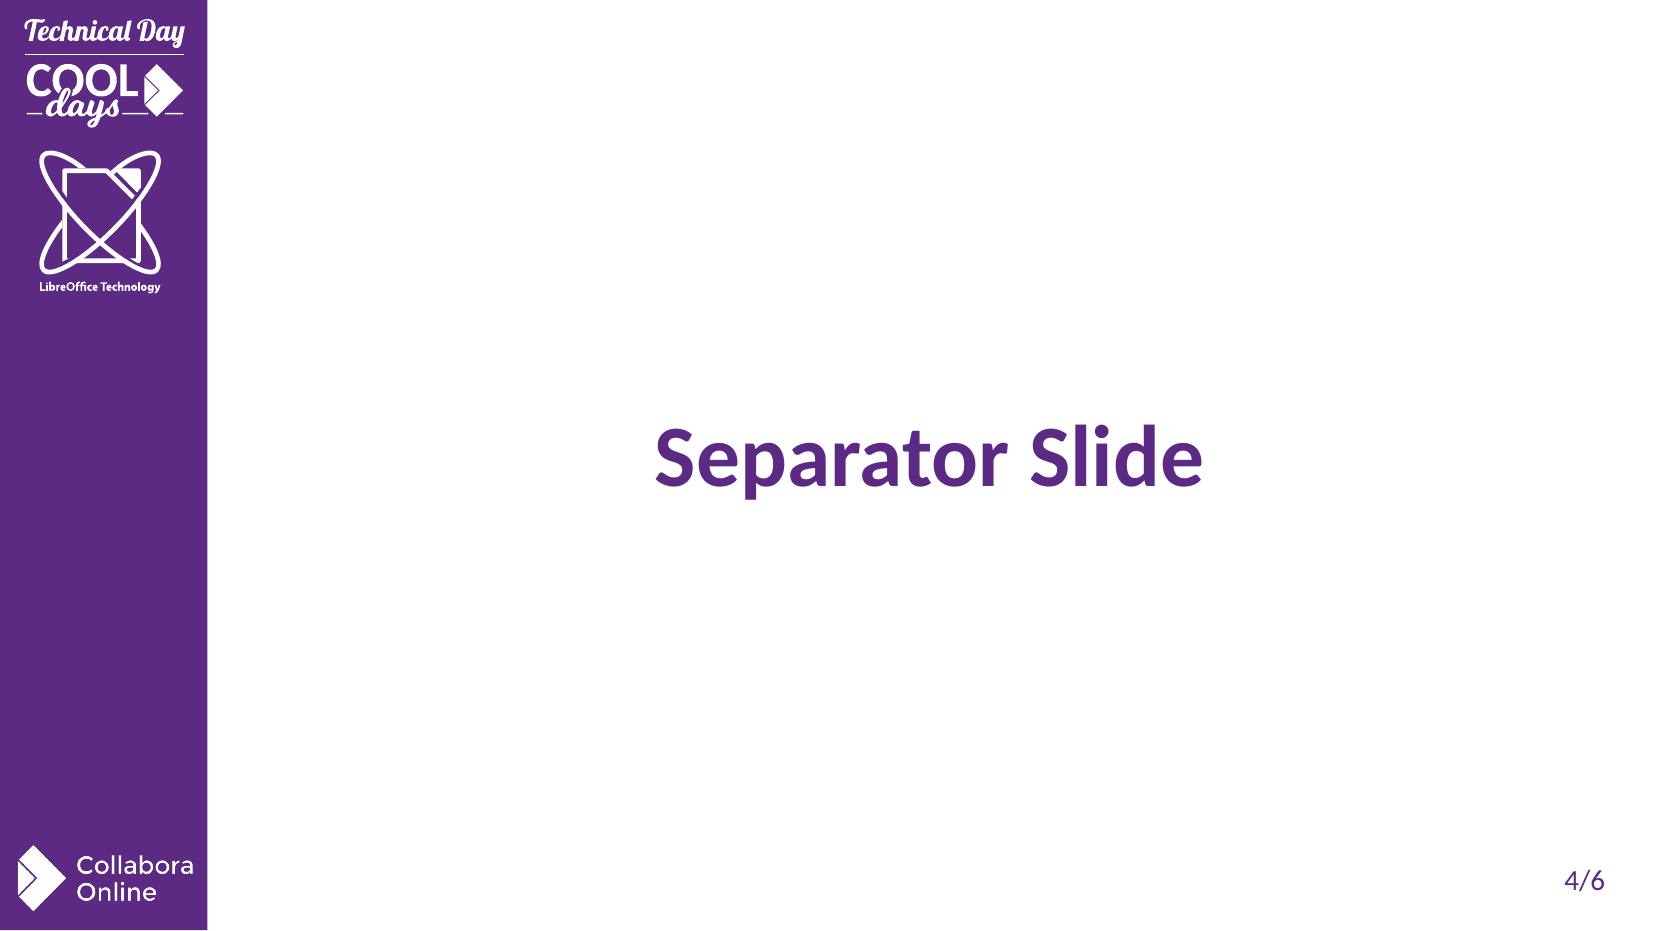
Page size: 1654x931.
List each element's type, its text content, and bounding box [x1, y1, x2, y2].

picture [13, 840, 197, 916]
title Separator Slide [206, 399, 1654, 531]
